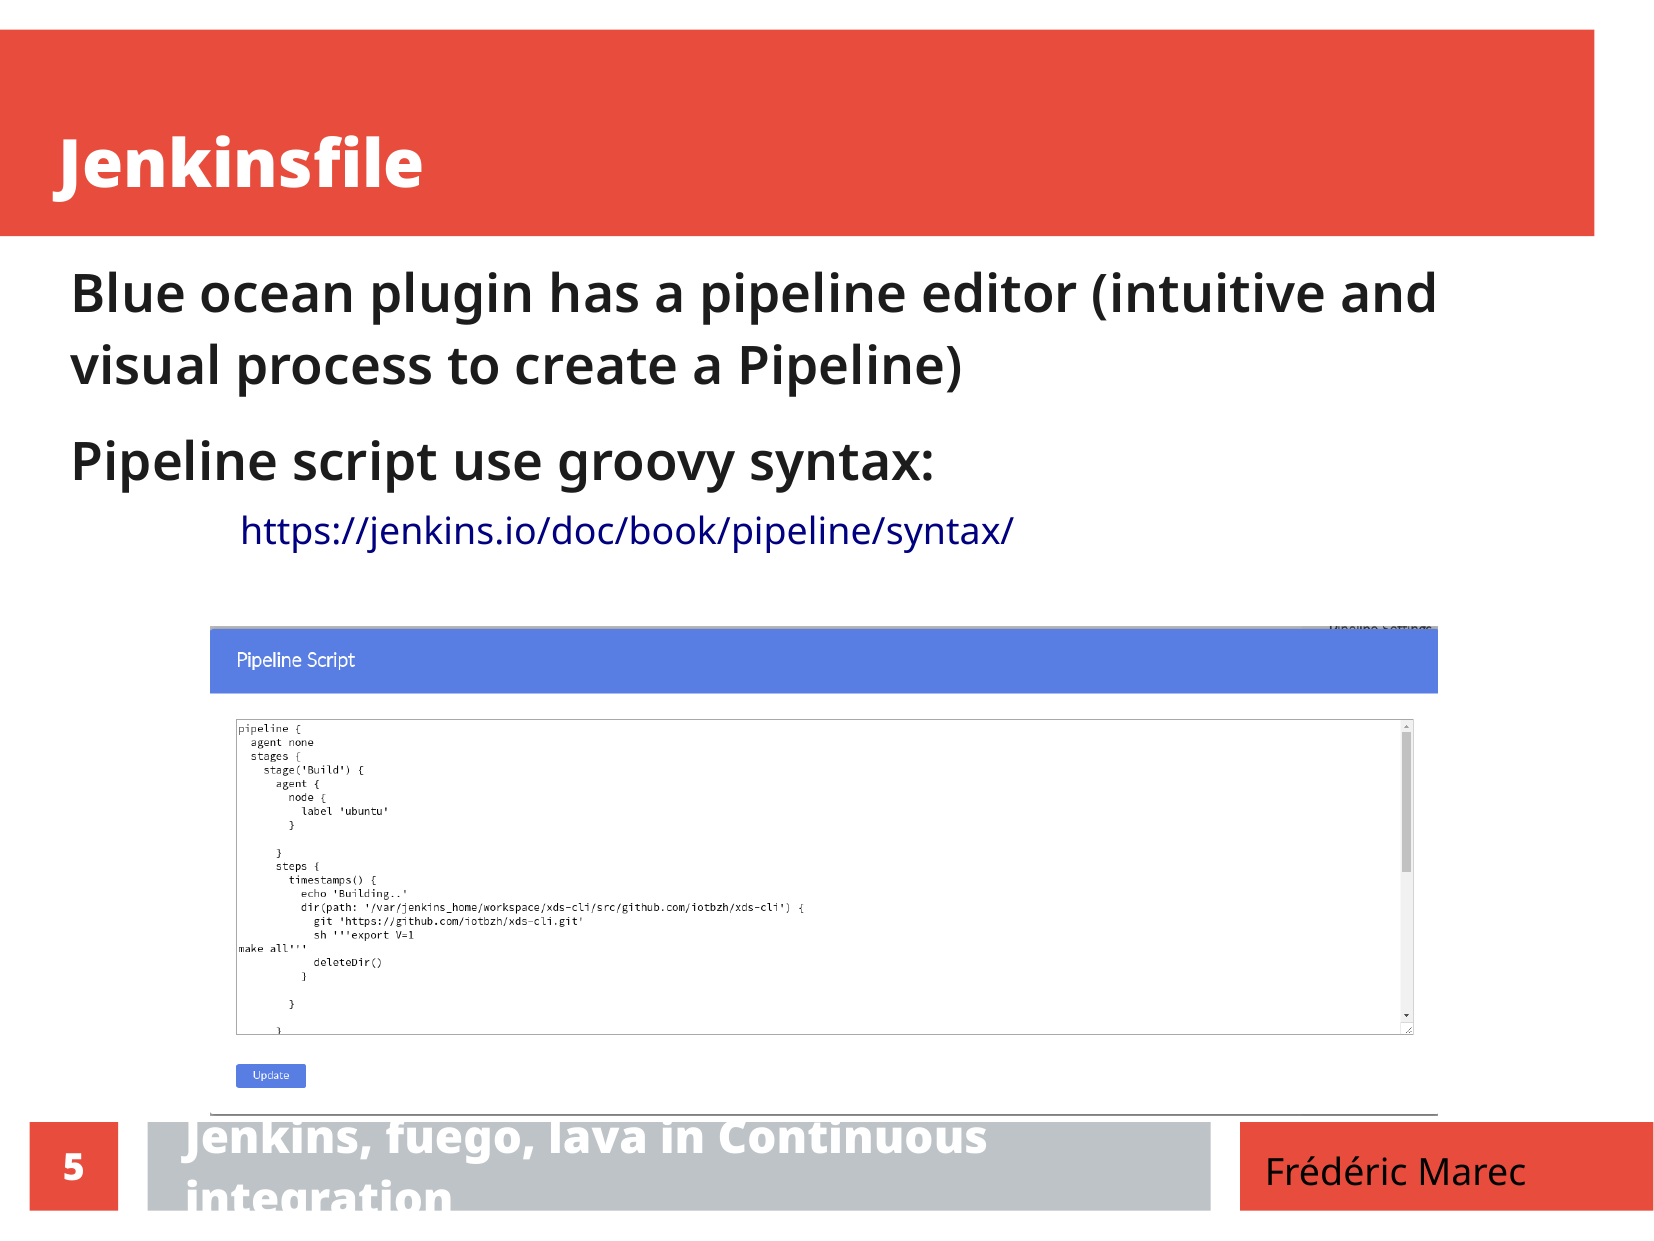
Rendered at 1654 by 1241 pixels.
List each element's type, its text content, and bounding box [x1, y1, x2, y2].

list Blue ocean plugin has a pipeline editor (intuitive and visual process to create a Pipeline) Pipeline script use groovy syntax: [70, 255, 1577, 498]
text_box https://jenkins.io/doc/book/pipeline/syntax/ [225, 497, 1096, 568]
title Jenkins, fuego, lava in Continuous integration [184, 1104, 1250, 1201]
text_box [398, 415, 428, 486]
title Jenkinsfile [59, 59, 1595, 207]
text_box Frédéric Marec [1249, 1138, 1654, 1201]
picture [210, 626, 1438, 1116]
